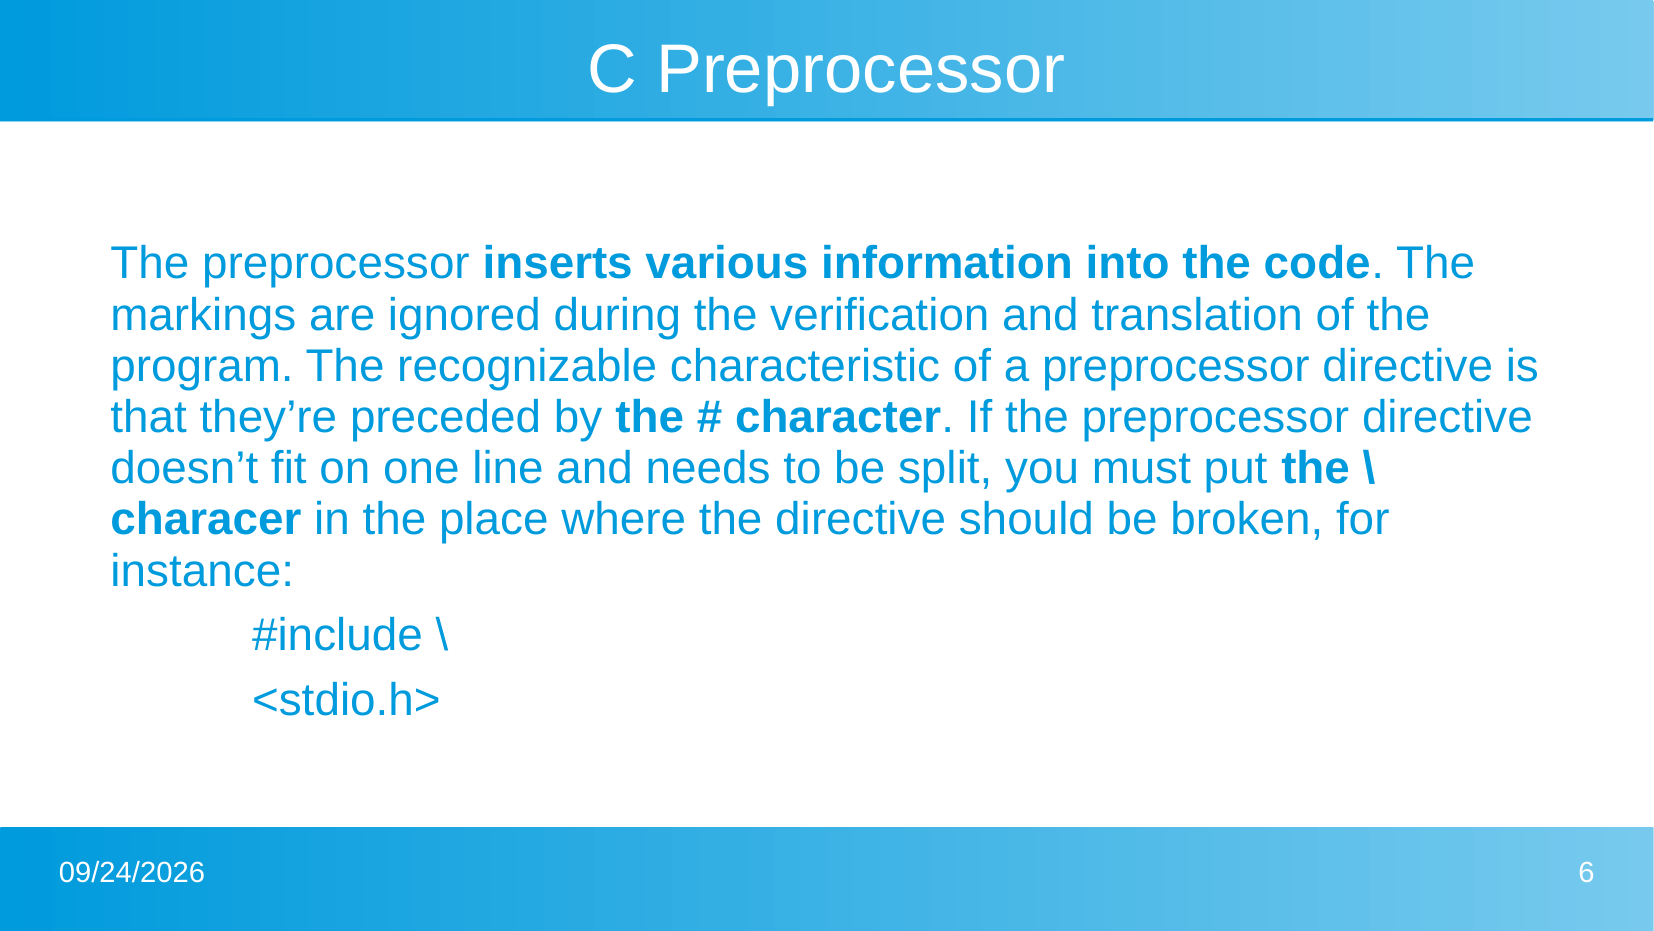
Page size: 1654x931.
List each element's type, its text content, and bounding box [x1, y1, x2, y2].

list The preprocessor inserts various information into the code. The markings are ignored during the verification and translation of the program. The recognizable characteristic of a preprocessor directive is that they’re preceded by the # character. If the preprocessor directive doesn’t fit on one line and needs to be split, you must put the \ characer in the place where the directive should be broken, for instance: #include \ <stdio.h> [39, 159, 1576, 751]
title C Preprocessor [59, 29, 1595, 108]
